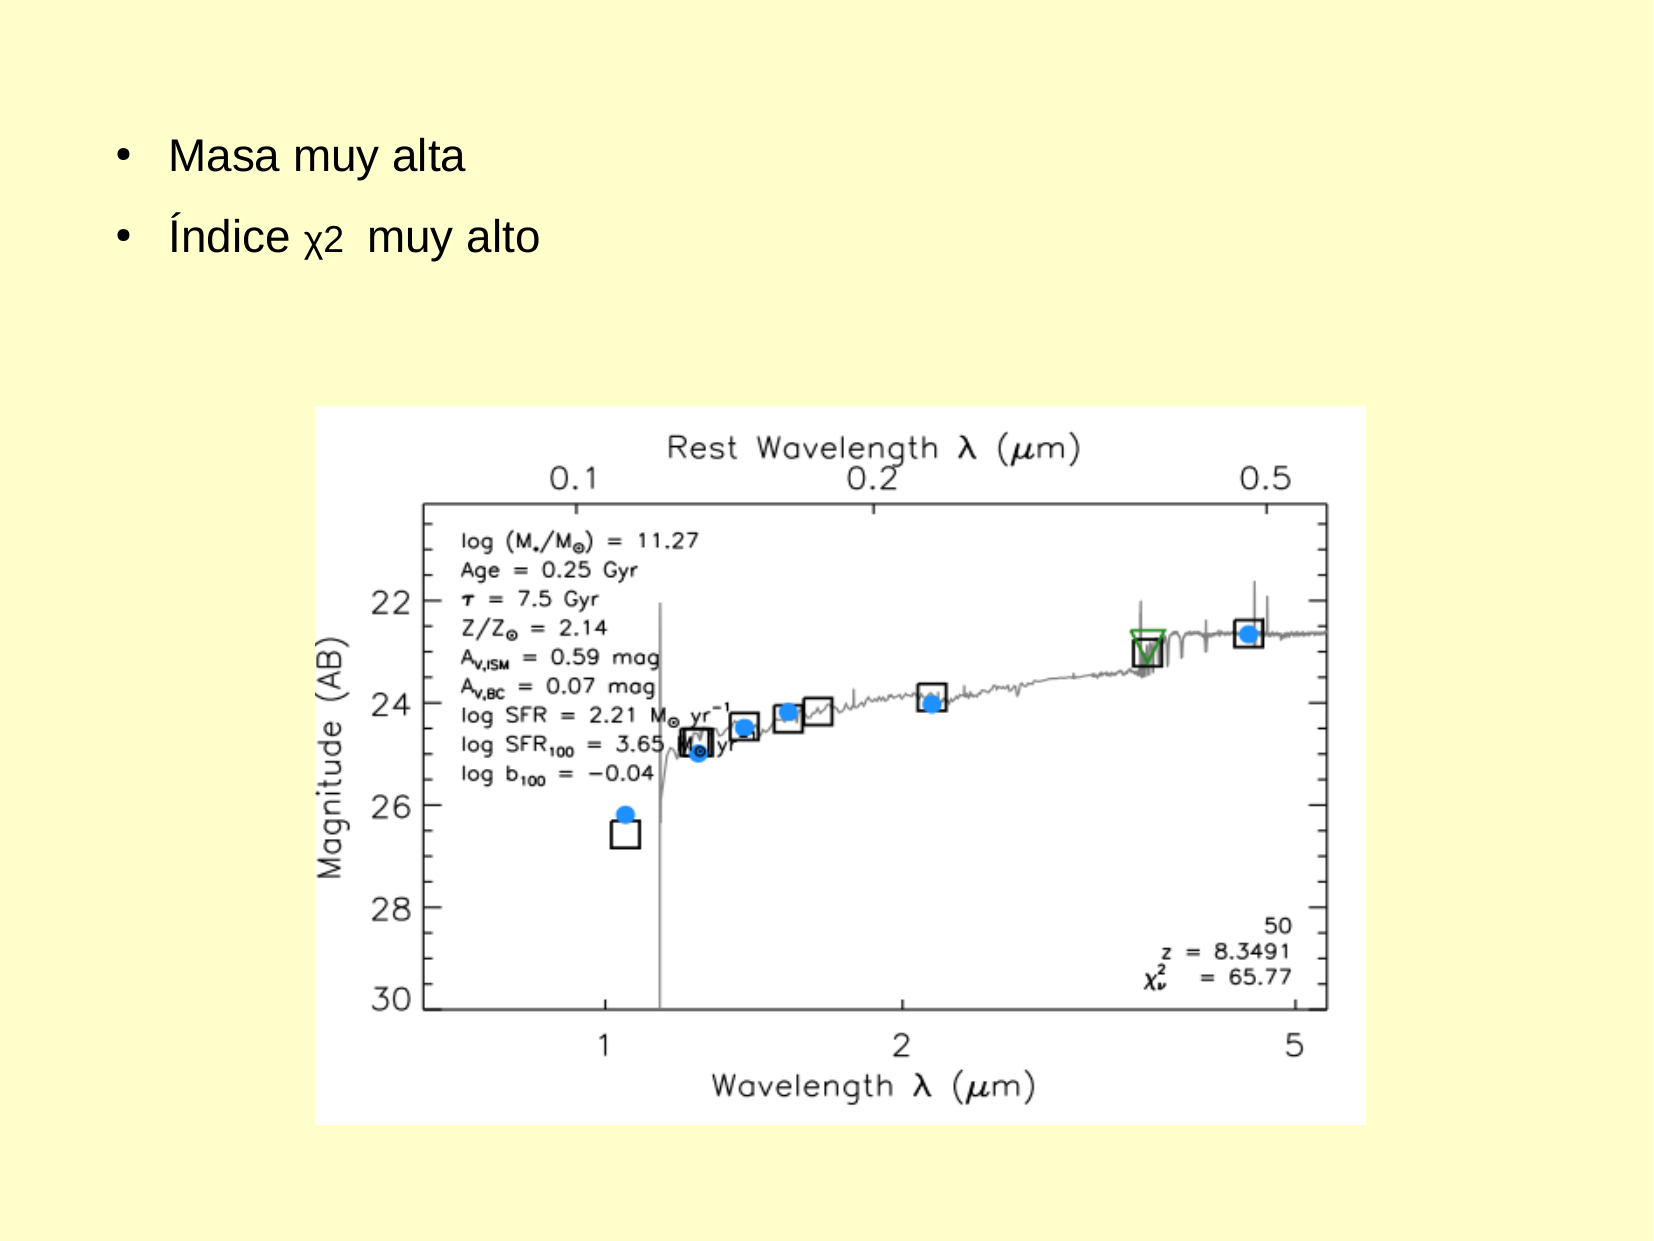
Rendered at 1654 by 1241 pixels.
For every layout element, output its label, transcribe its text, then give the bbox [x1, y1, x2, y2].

picture [315, 406, 1366, 1126]
list Masa muy alta Índice χ2 muy alto [97, 130, 646, 1111]
